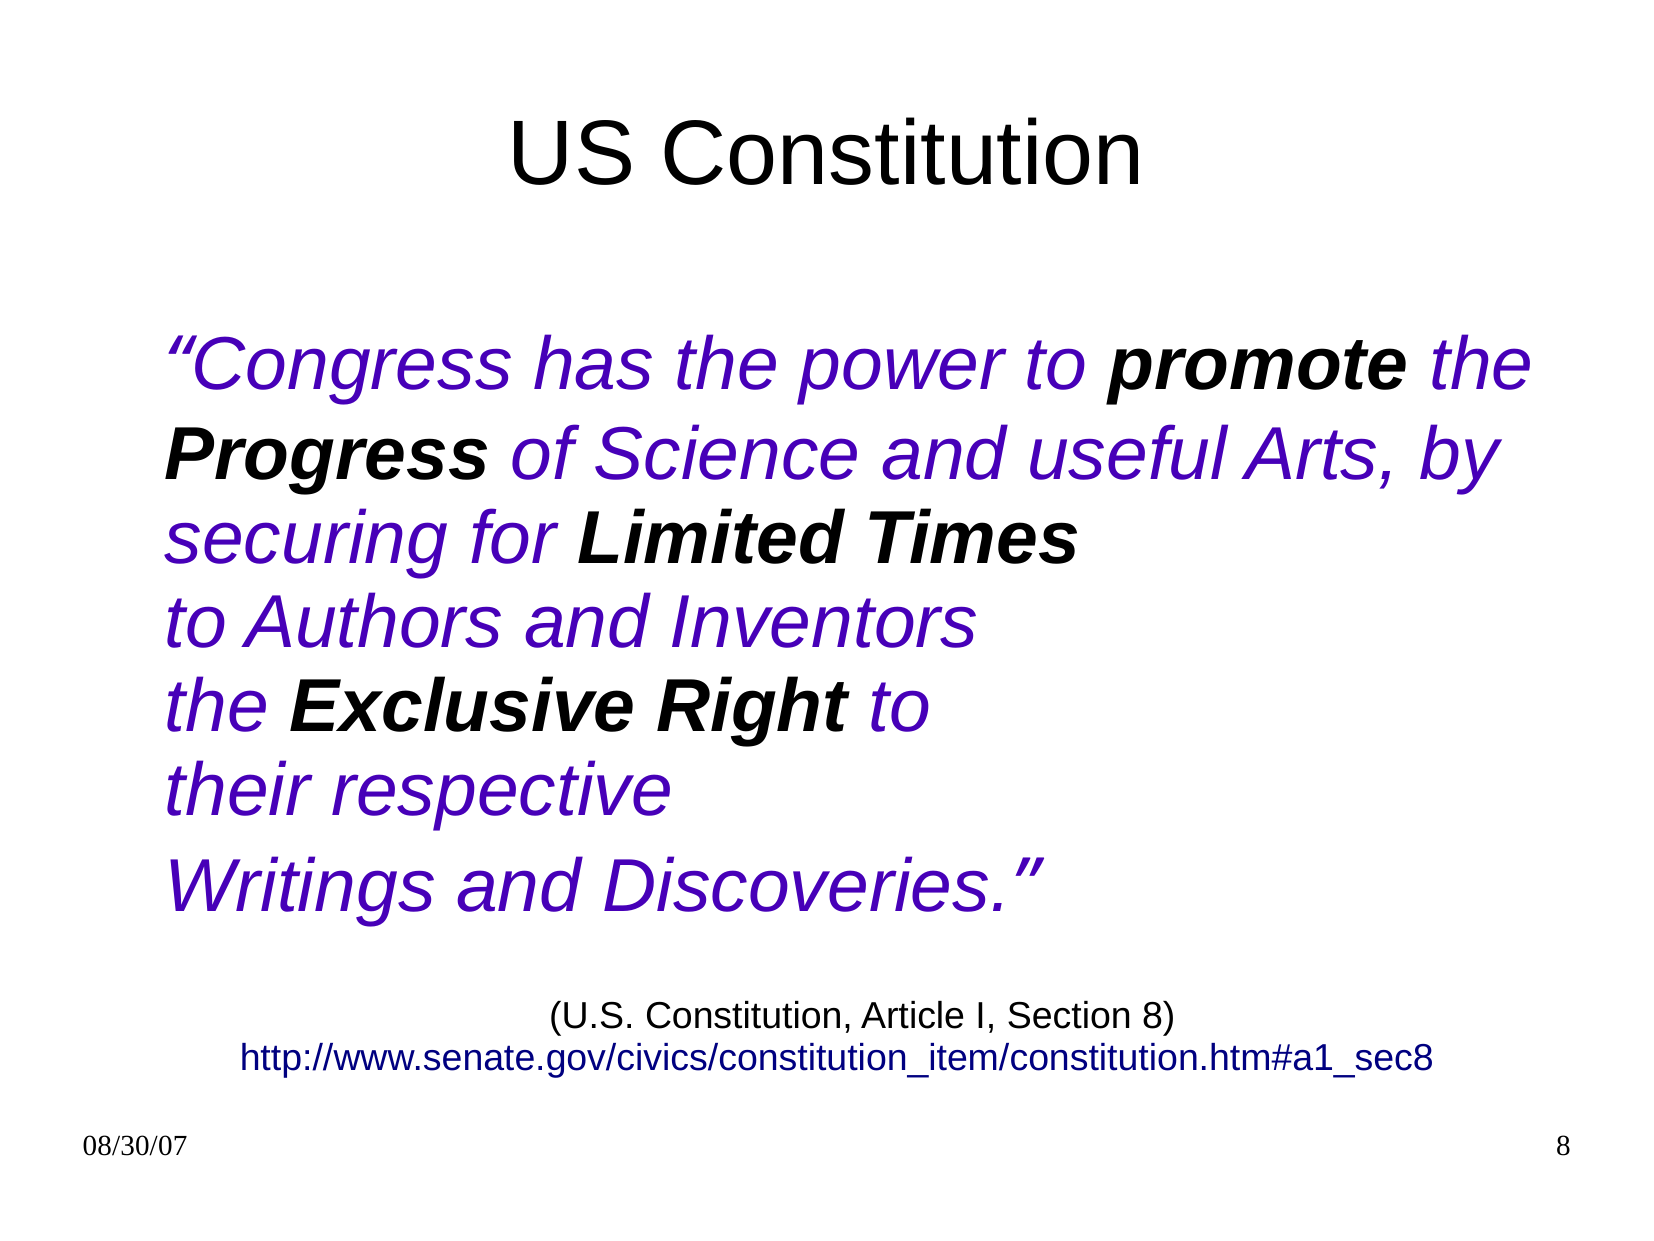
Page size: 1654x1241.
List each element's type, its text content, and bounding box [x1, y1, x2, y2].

text_box “Congress has the power to promote the Progress of Science and useful Arts, by securing for Limited Times to Authors and Inventors the Exclusive Right to their respective Writings and Discoveries.” [150, 301, 1613, 989]
text_box (U.S. Constitution, Article I, Section 8) http://www.senate.gov/civics/constitution_item/constitution.htm#a1_sec8 [225, 987, 1501, 1087]
title US Constitution [82, 56, 1571, 250]
